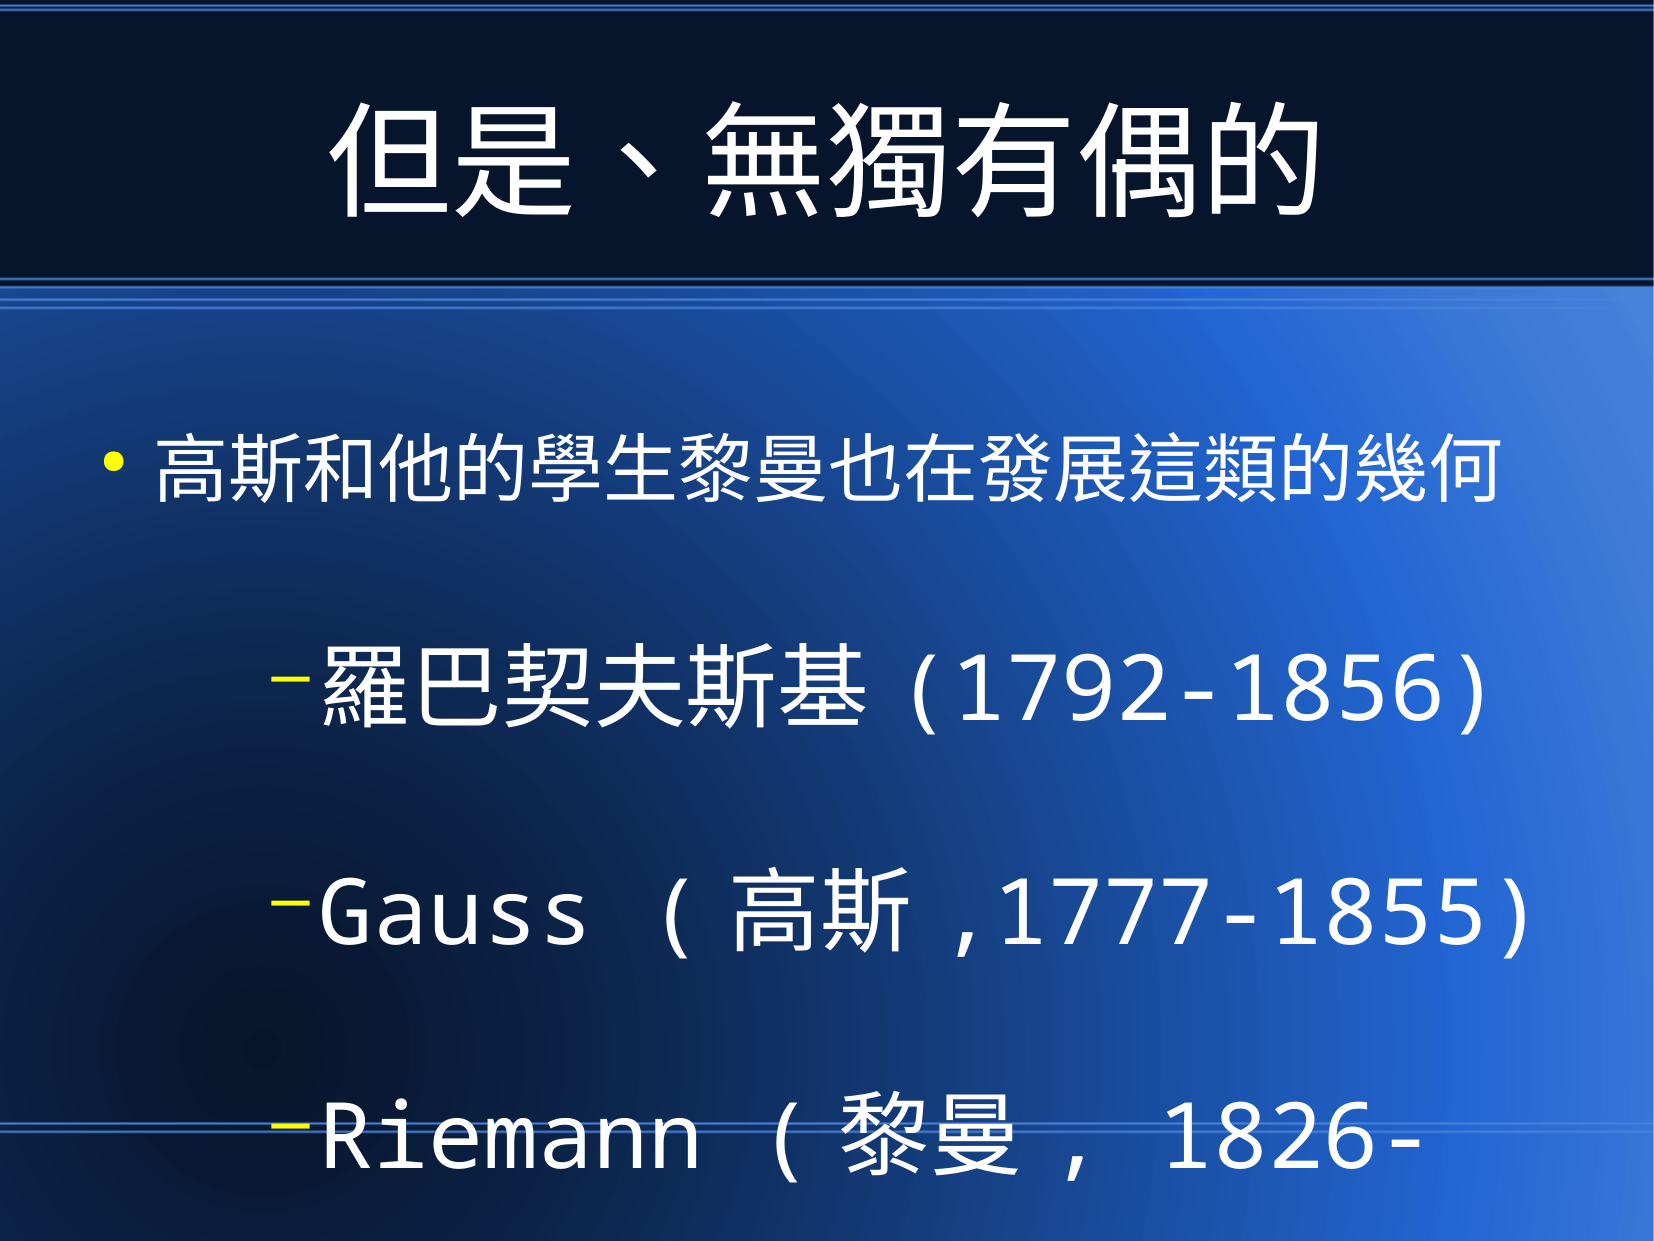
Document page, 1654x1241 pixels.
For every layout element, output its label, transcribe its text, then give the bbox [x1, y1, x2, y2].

title 但是、無獨有偶的 [82, 49, 1571, 257]
list 高斯和他的學生黎曼也在發展這類的幾何 羅巴契夫斯基(1792-1856) Gauss (高斯,1777-1855) Riemann (黎曼, 1826-1866) [82, 355, 1571, 1241]
picture [0, 0, 1654, 1241]
